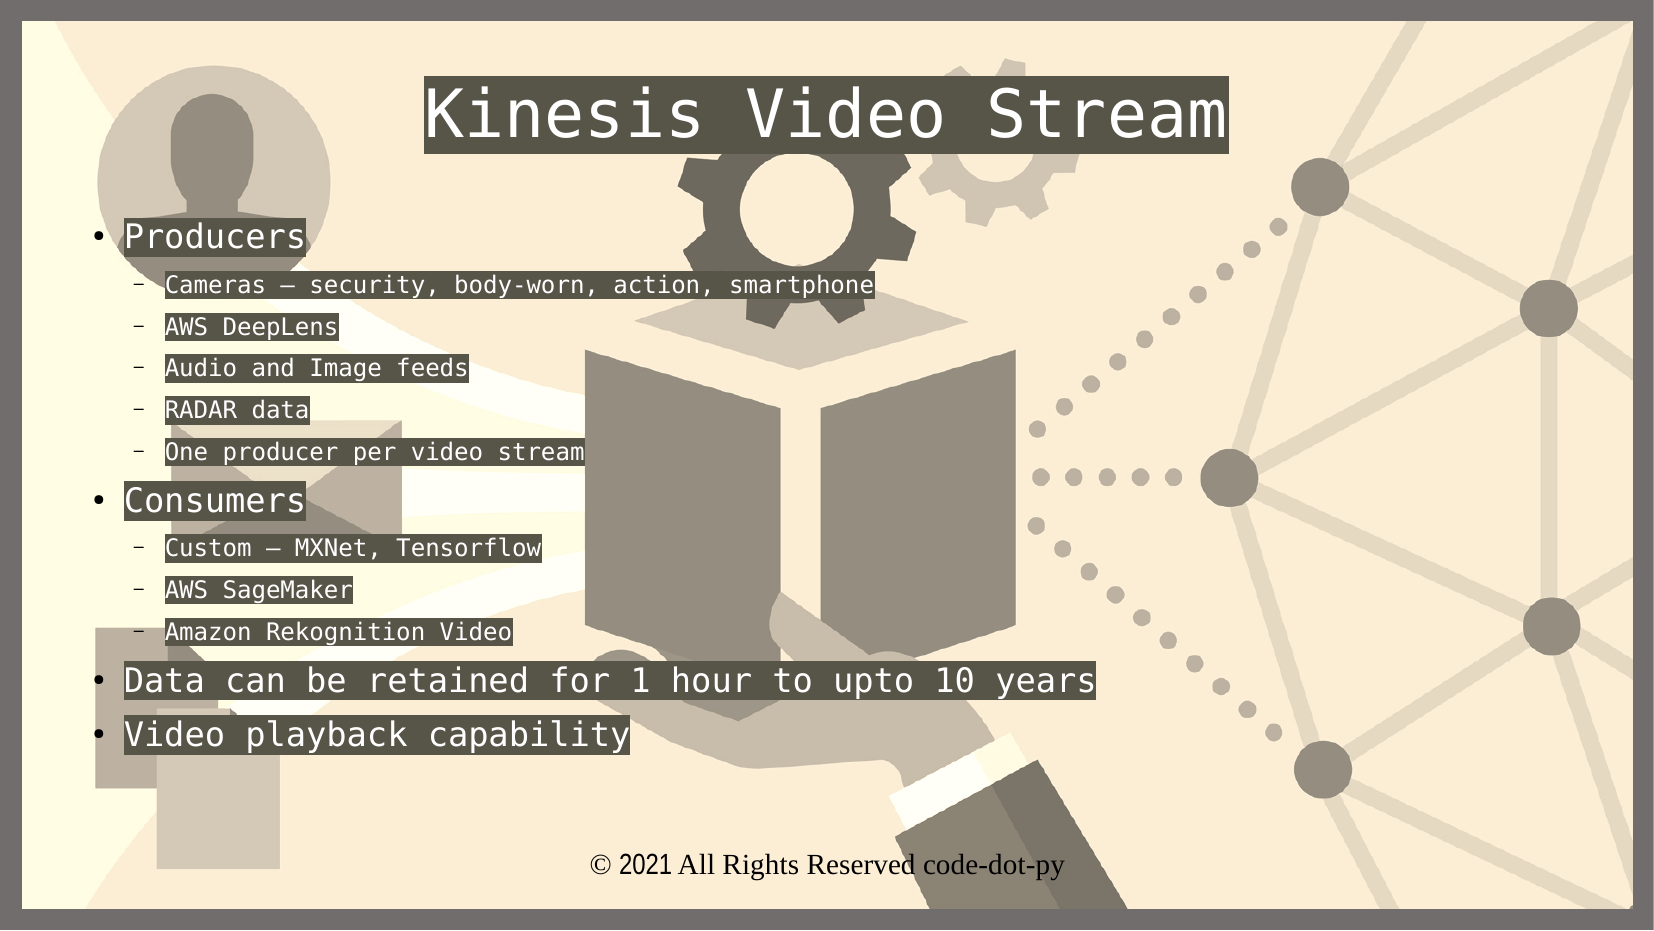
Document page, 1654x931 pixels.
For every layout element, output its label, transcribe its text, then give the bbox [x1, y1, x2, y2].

title Kinesis Video Stream [82, 36, 1571, 193]
list Producers Cameras – security, body-worn, action, smartphone AWS DeepLens Audio and Image feeds RADAR data One producer per video stream Consumers Custom – MXNet, Tensorflow AWS SageMaker Amazon Rekognition Video Data can be retained for 1 hour to upto 10 years Video playback capability [82, 217, 1571, 758]
picture [0, 0, 1654, 930]
